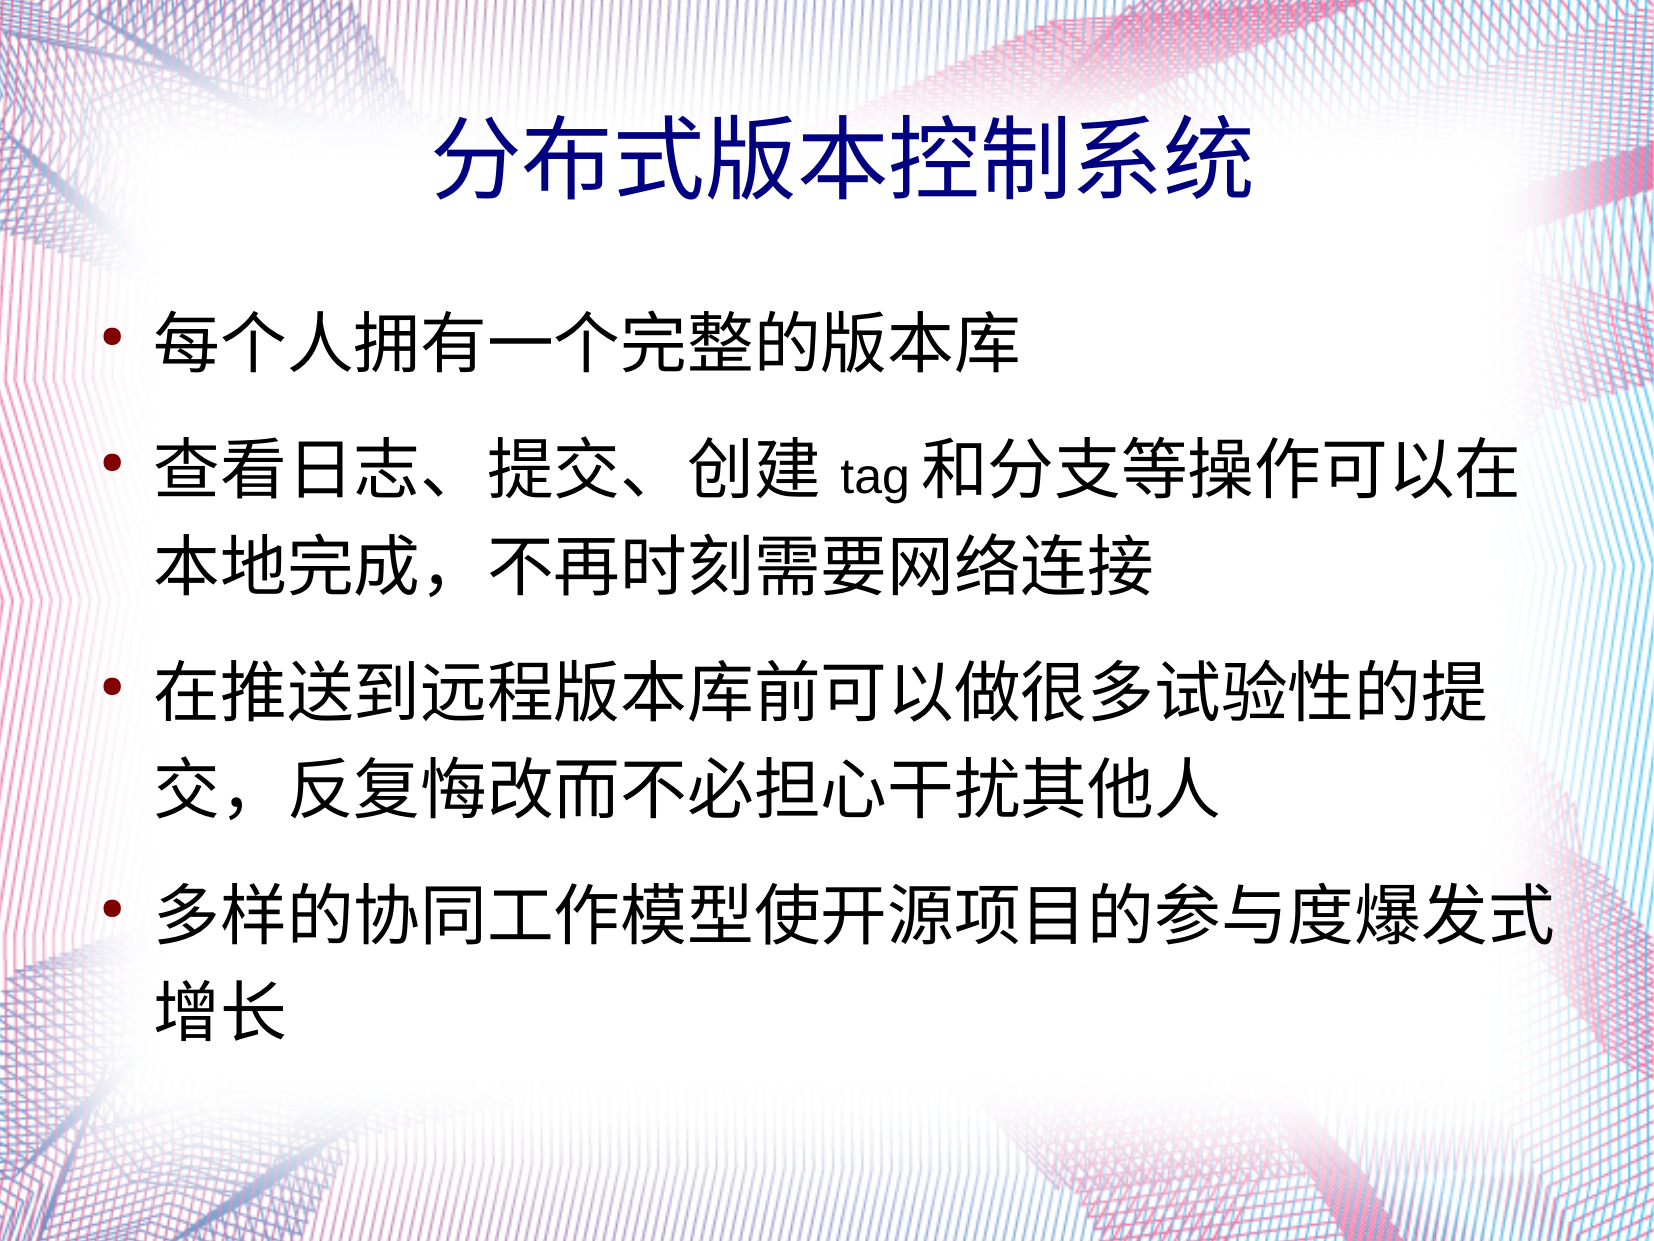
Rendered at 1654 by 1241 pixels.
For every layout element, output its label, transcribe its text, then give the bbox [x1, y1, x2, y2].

picture [0, 0, 1654, 1241]
title 分布式版本控制系统 [82, 49, 1571, 257]
list 每个人拥有一个完整的版本库 查看日志、提交、创建tag和分支等操作可以在本地完成，不再时刻需要网络连接 在推送到远程版本库前可以做很多试验性的提交，反复悔改而不必担心干扰其他人 多样的协同工作模型使开源项目的参与度爆发式增长 [82, 290, 1571, 1010]
